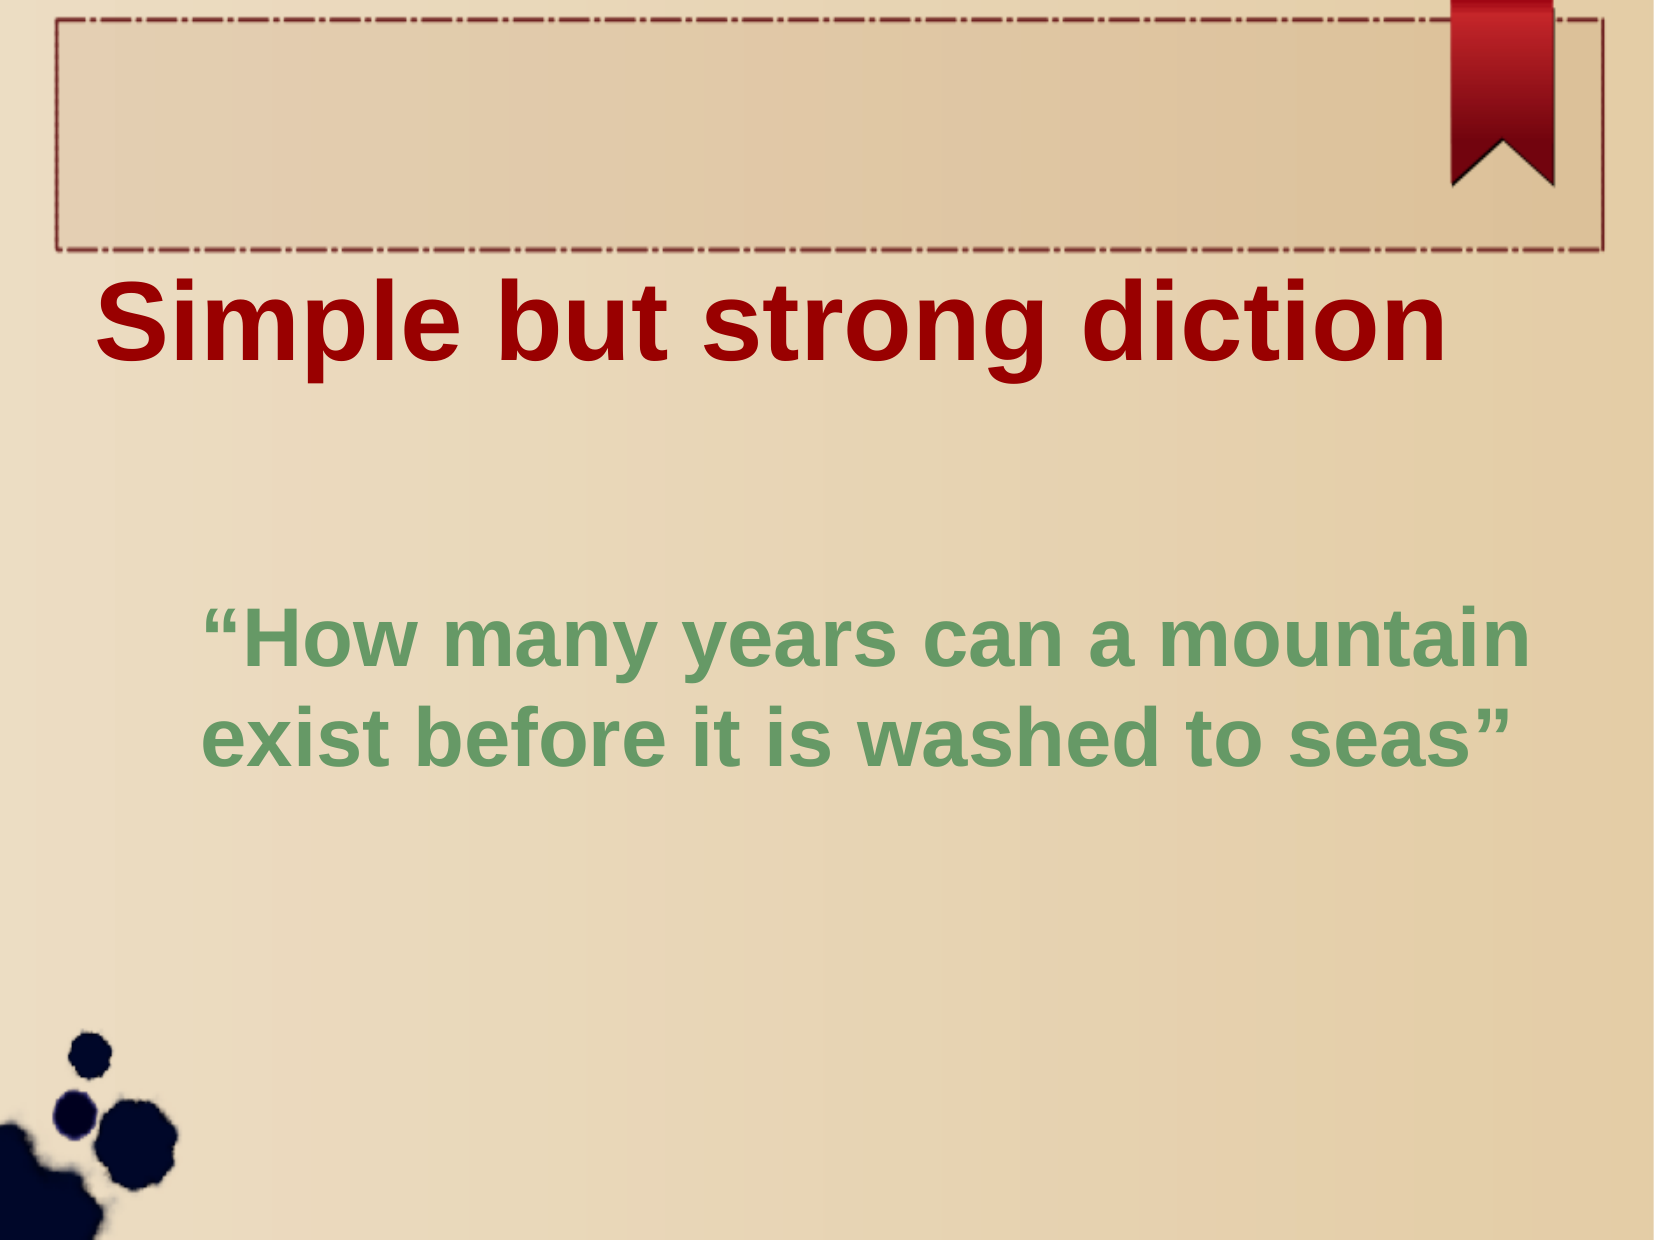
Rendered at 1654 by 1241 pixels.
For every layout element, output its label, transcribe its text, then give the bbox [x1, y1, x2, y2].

picture [0, 0, 1654, 1240]
text_box Simple but strong diction “How many years can a mountain exist before it is washed to seas” [59, 247, 1547, 1217]
